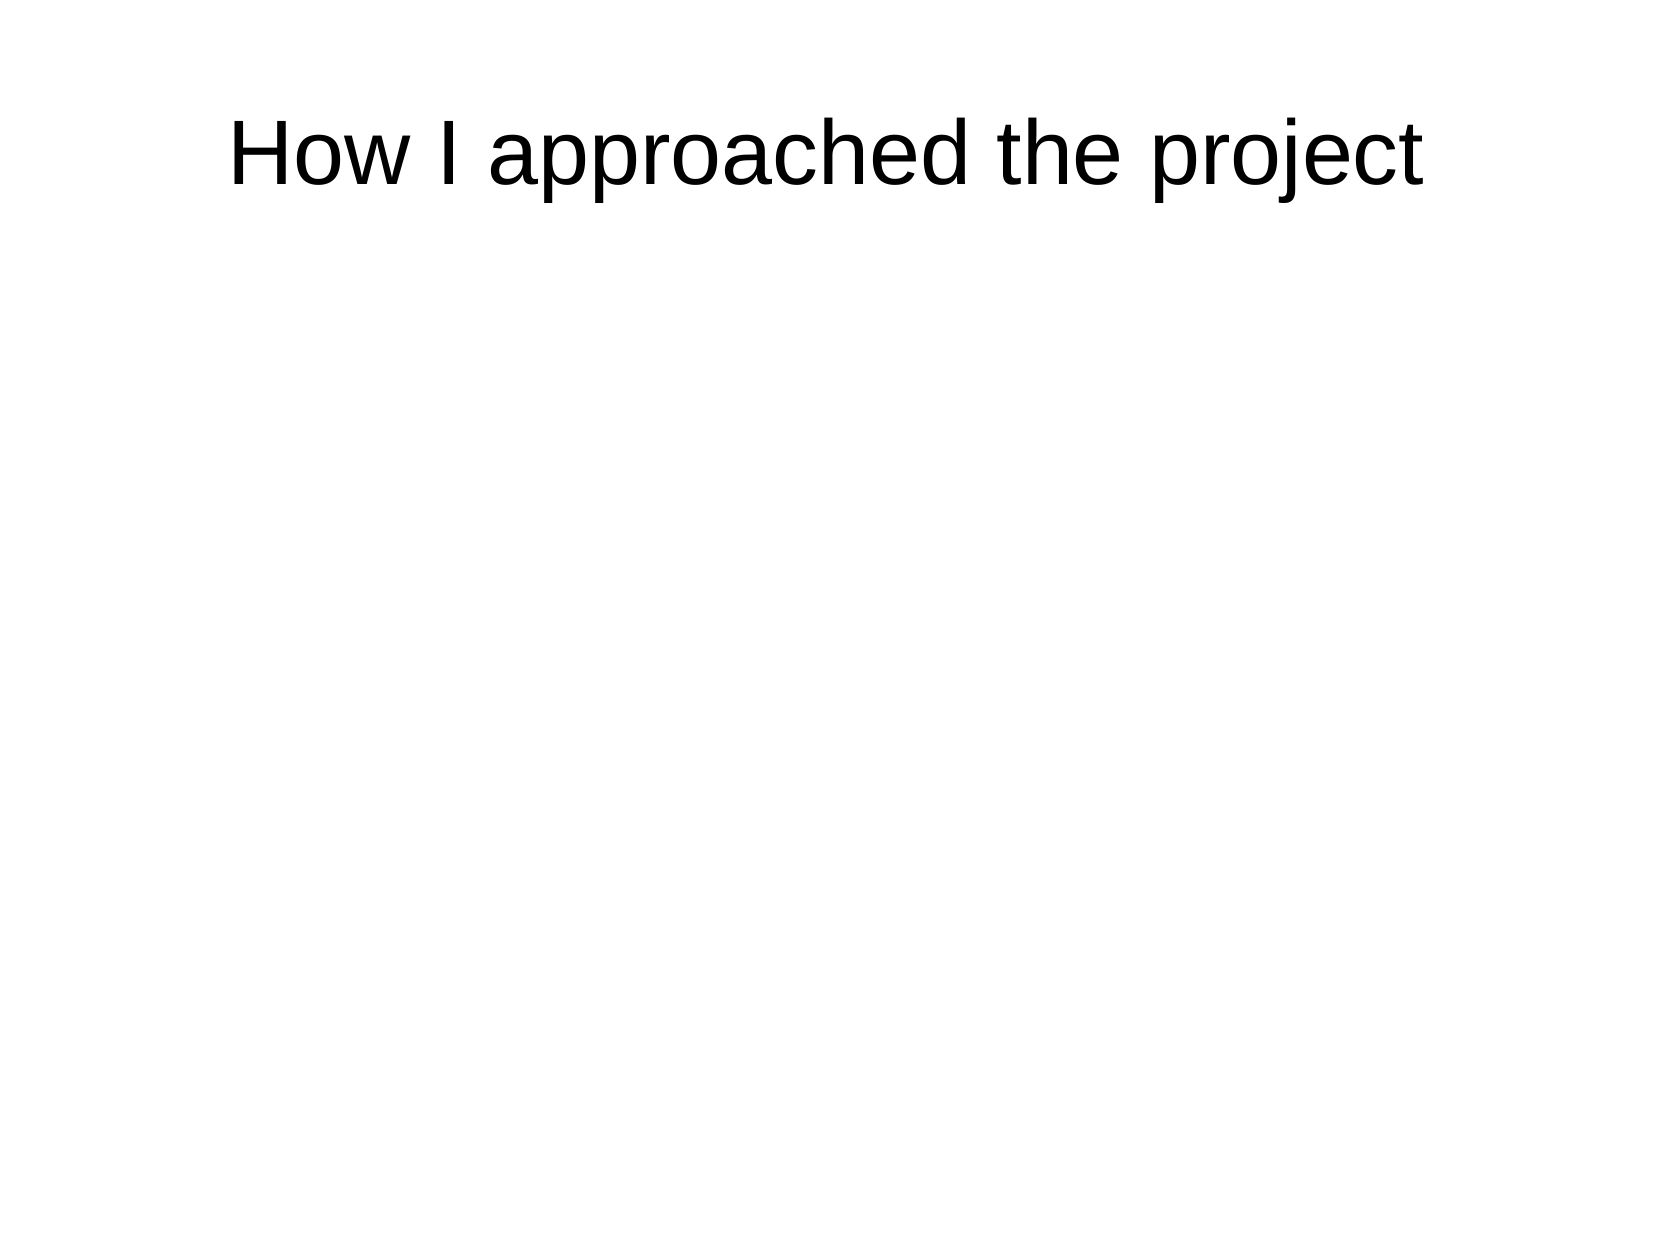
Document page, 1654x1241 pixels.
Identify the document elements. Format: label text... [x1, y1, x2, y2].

title How I approached the project [82, 49, 1571, 257]
